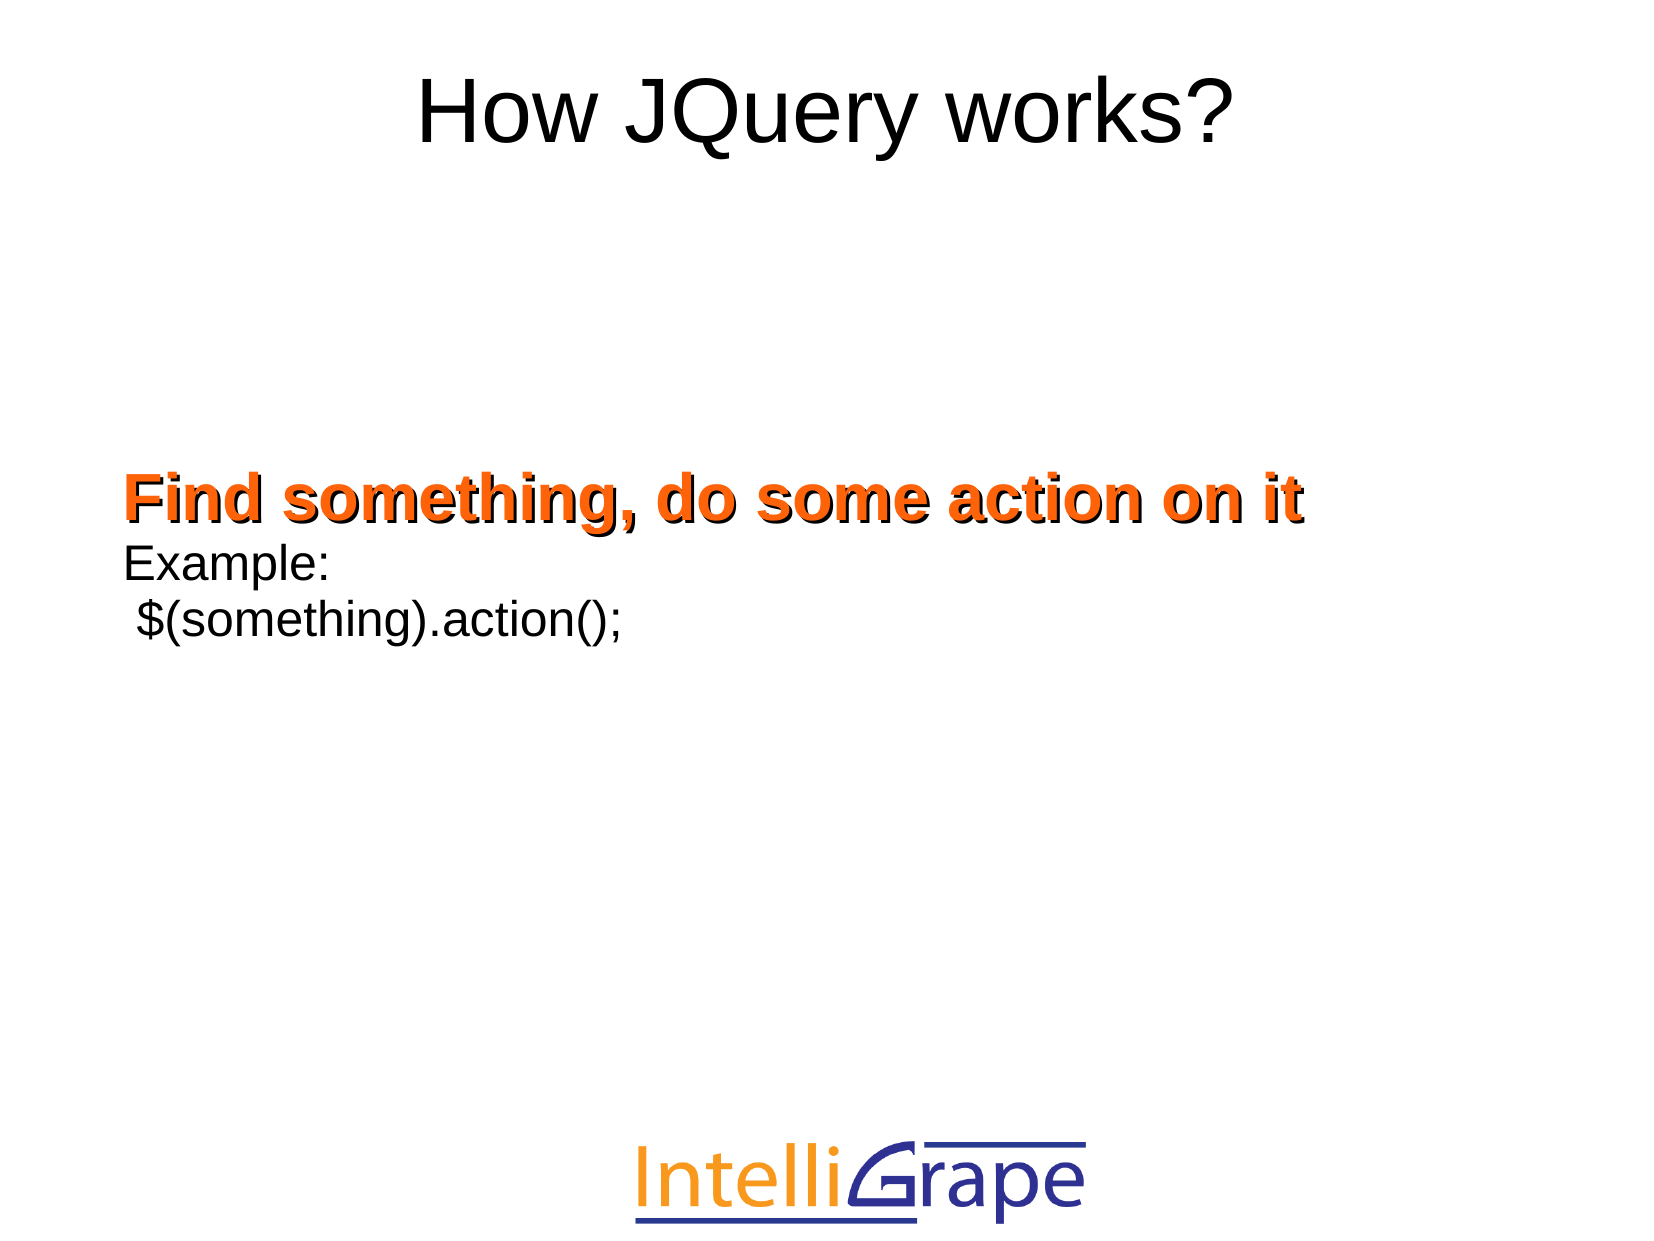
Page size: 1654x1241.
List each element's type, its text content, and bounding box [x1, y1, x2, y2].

picture [631, 1129, 1088, 1229]
title How JQuery works? [82, 8, 1570, 215]
subtitle Find something, do some action on it Example: $(something).action(); [88, 262, 1576, 901]
